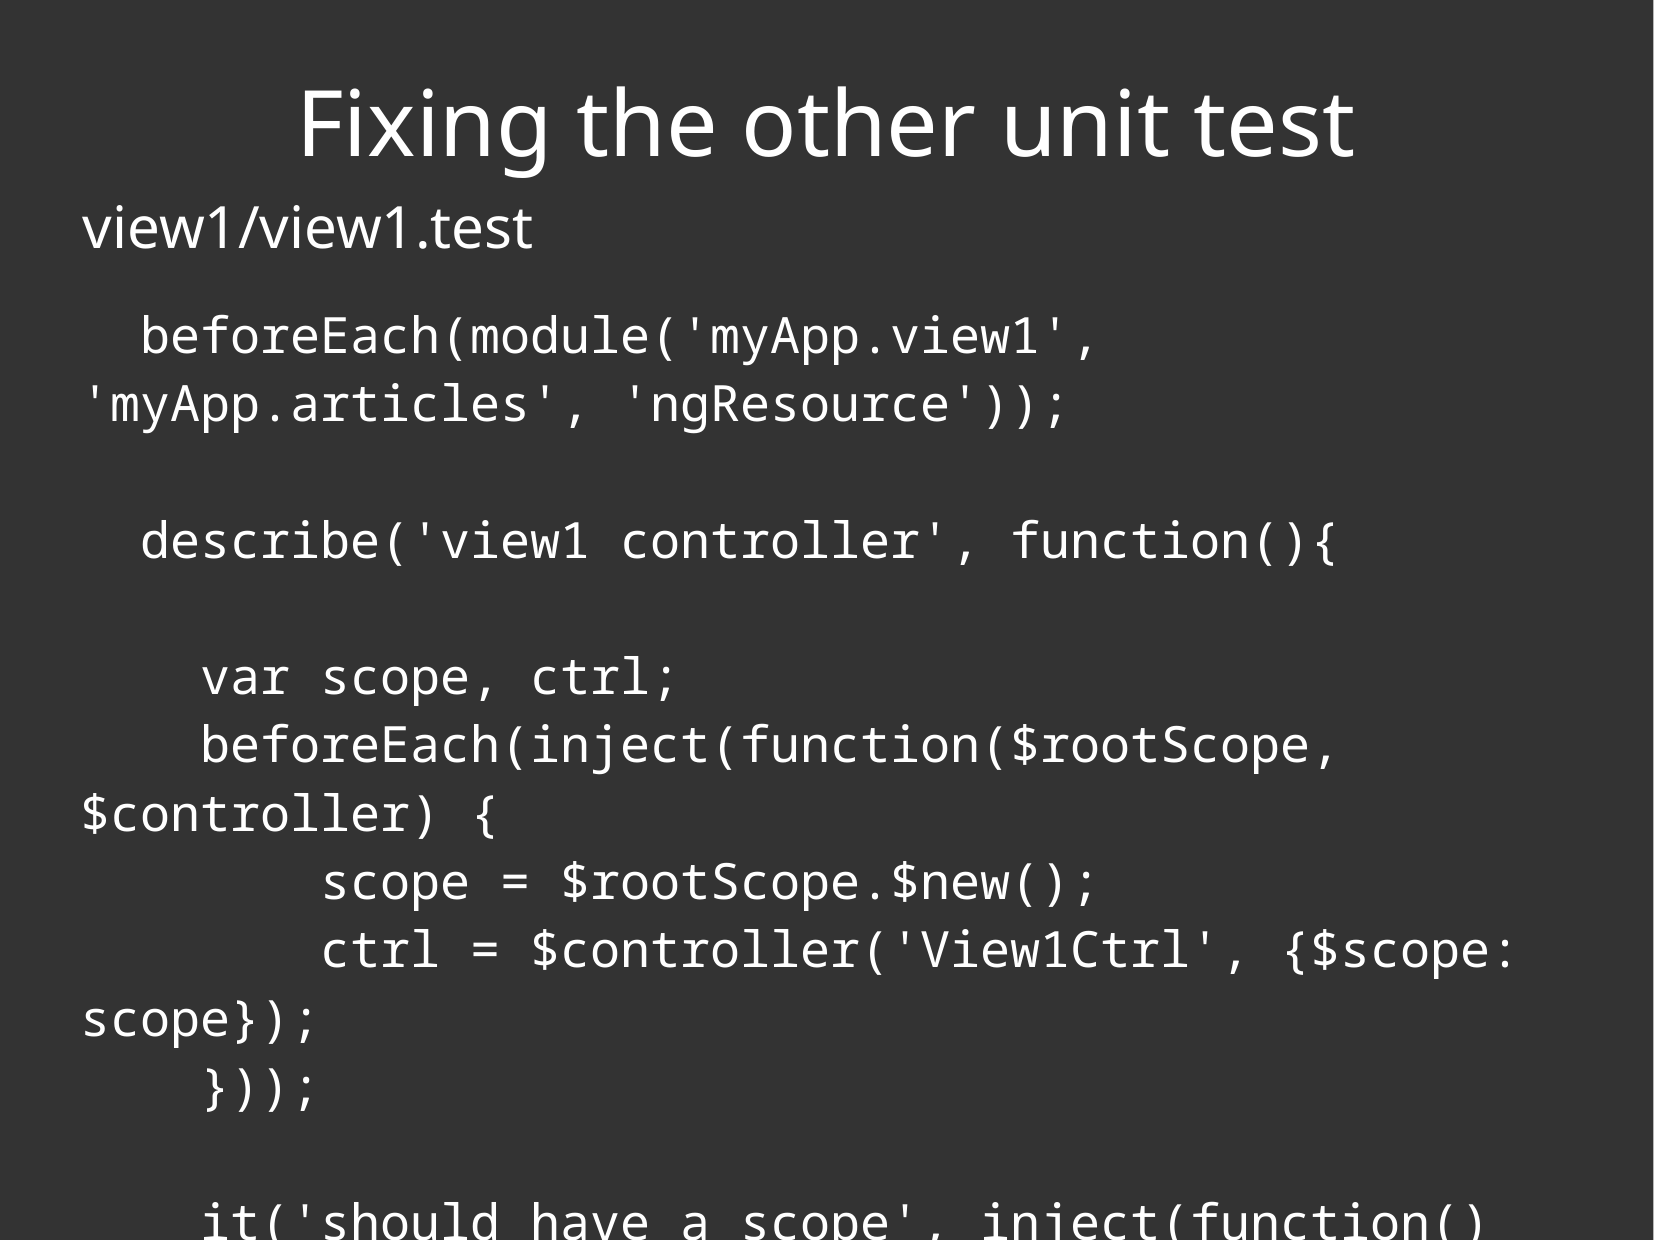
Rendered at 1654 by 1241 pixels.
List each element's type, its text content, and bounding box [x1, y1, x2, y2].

text_box beforeEach(module('myApp.view1', 'myApp.articles', 'ngResource')); describe('view1 controller', function(){ var scope, ctrl; beforeEach(inject(function($rootScope, $controller) { scope = $rootScope.$new(); ctrl = $controller('View1Ctrl', {$scope: scope}); })); it('should have a scope', inject(function() { expect(ctrl).toBeDefined(); })); [65, 292, 1554, 1008]
title Fixing the other unit test [82, 17, 1571, 153]
title view1/view1.test [82, 153, 1572, 299]
